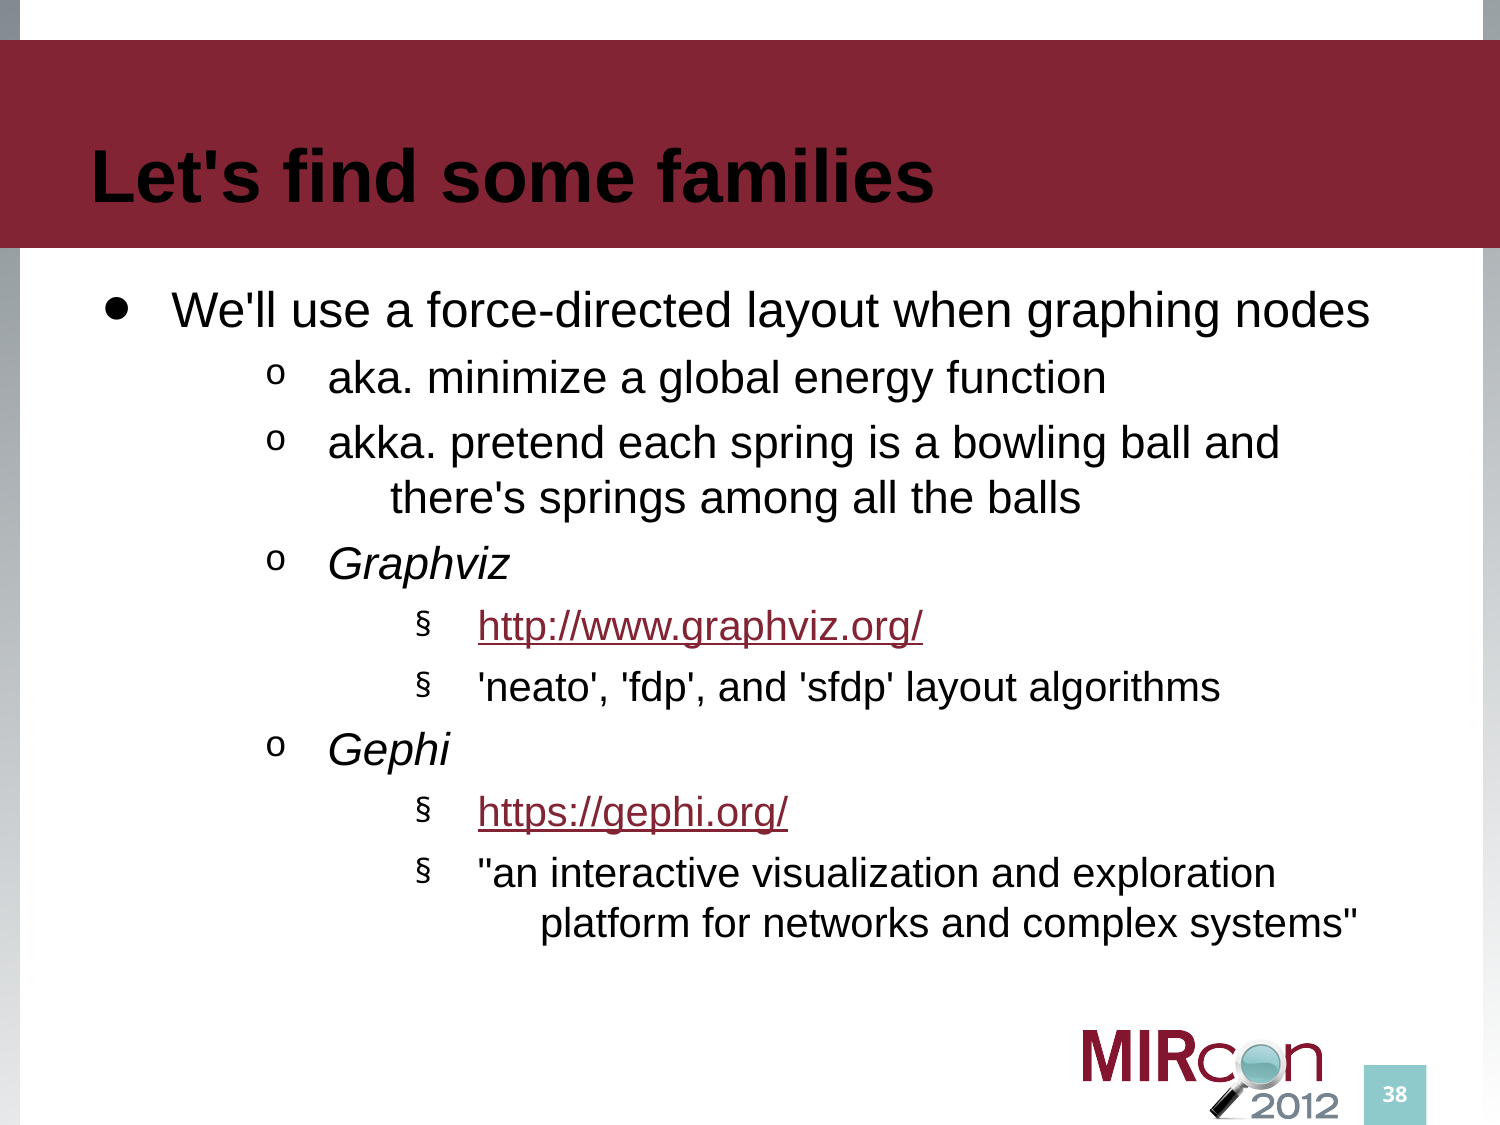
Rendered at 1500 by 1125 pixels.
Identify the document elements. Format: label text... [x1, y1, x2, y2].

list We'll use a force-directed layout when graphing nodes aka. minimize a global energy function akka. pretend each spring is a bowling ball and there's springs among all the balls Graphviz http://www.graphviz.org/ 'neato', 'fdp', and 'sfdp' layout algorithms Gephi https://gephi.org/ "an interactive visualization and exploration platform for networks and complex systems" [75, 262, 1426, 1078]
title Let's find some families [75, 45, 1426, 233]
